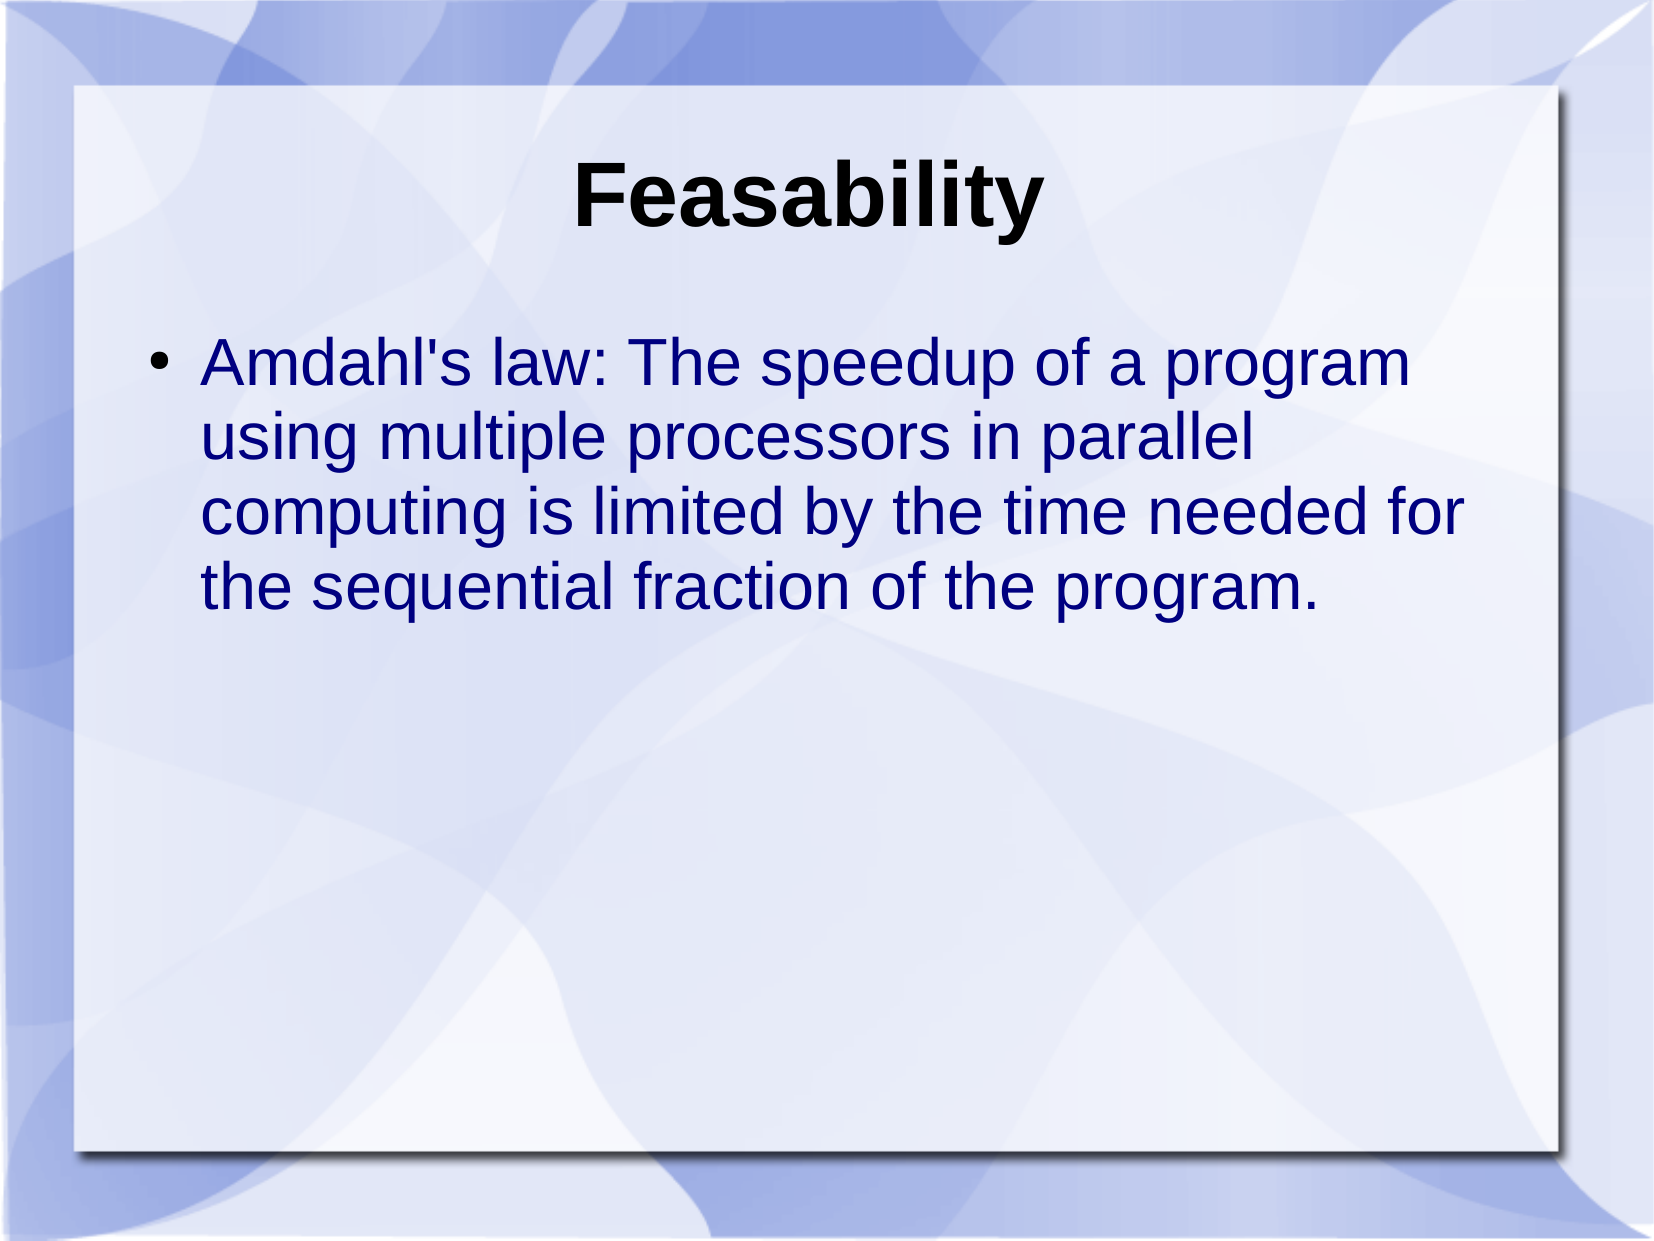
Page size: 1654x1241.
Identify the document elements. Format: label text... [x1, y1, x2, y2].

title Feasability [82, 98, 1536, 291]
list Amdahl's law: The speedup of a program using multiple processors in parallel computing is limited by the time needed for the sequential fraction of the program. [129, 324, 1489, 1129]
picture [0, 0, 1654, 1241]
